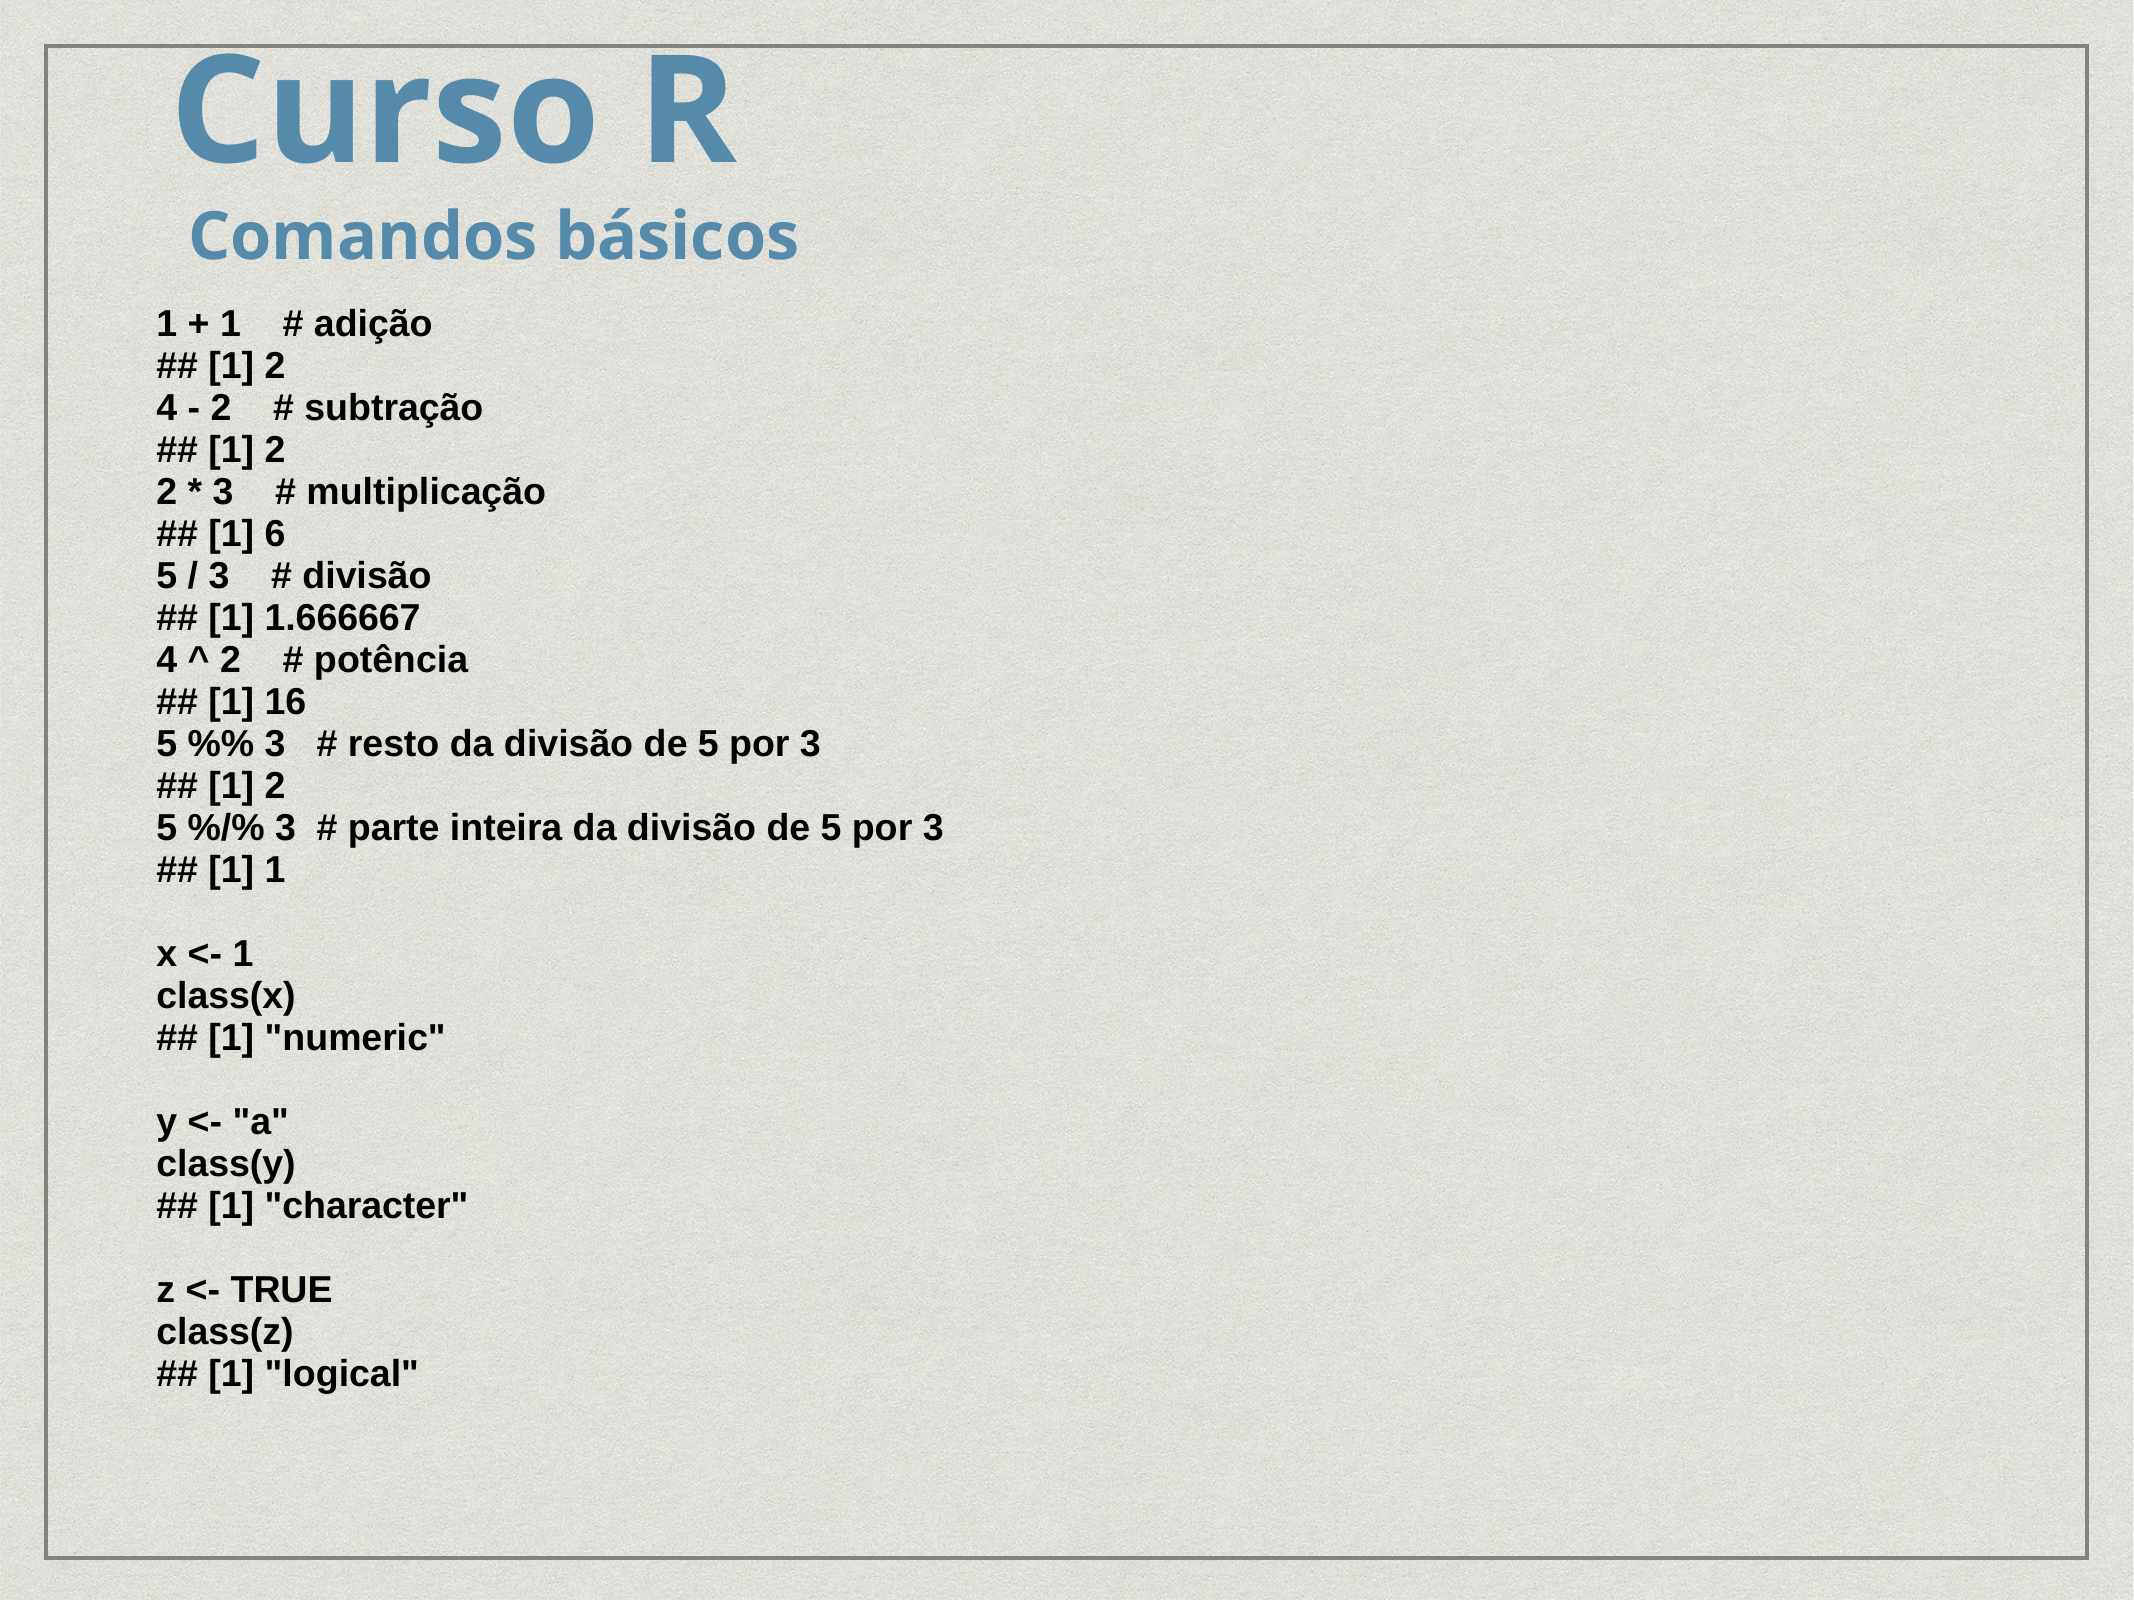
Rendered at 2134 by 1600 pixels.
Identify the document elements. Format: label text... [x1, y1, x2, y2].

picture [0, 0, 2134, 1600]
text_box 1 + 1 # adição ## [1] 2 4 - 2 # subtração ## [1] 2 2 * 3 # multiplicação ## [1] 6 5 / 3 # divisão ## [1] 1.666667 4 ^ 2 # potência ## [1] 16 5 %% 3 # resto da divisão de 5 por 3 ## [1] 2 5 %/% 3 # parte inteira da divisão de 5 por 3 ## [1] 1 x <- 1 class(x) ## [1] "numeric" y <- "a" class(y) ## [1] "character" z <- TRUE class(z) ## [1] "logical" [141, 295, 1973, 1444]
picture [48, 48, 2085, 1556]
title Curso R Comandos básicos [170, 0, 1963, 295]
